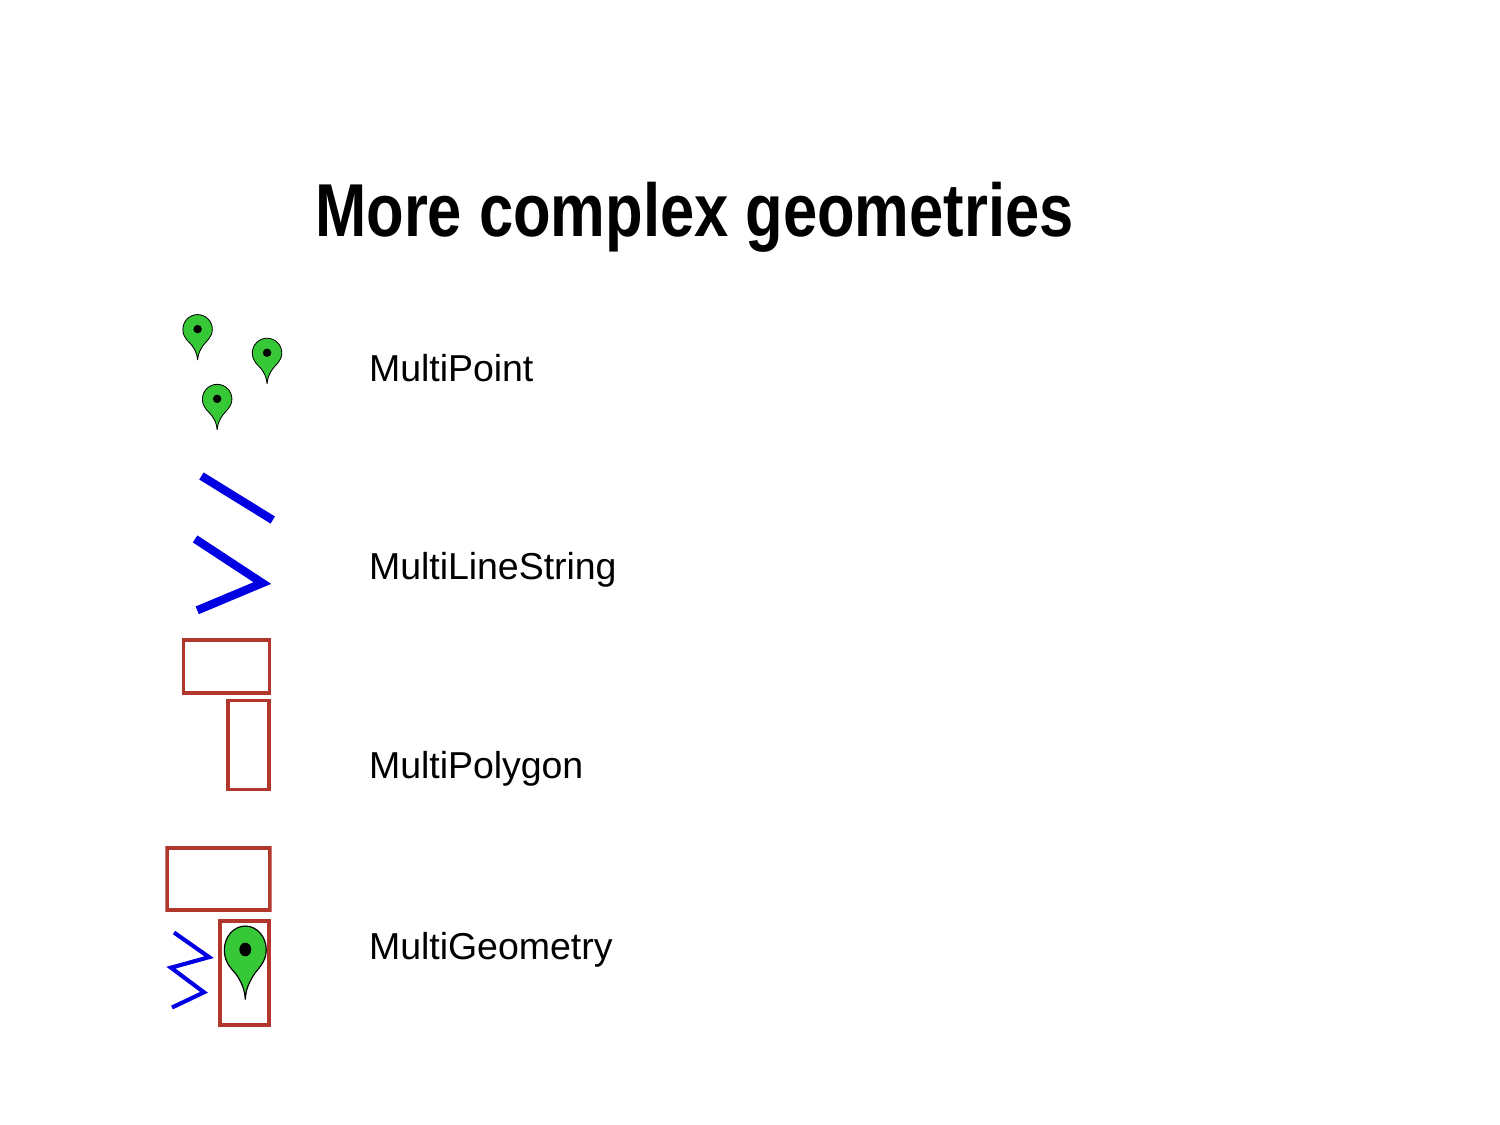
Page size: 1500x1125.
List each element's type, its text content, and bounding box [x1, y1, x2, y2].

picture [165, 845, 272, 1028]
title More complex geometries [181, 115, 1209, 304]
text_box MultiGeometry [354, 918, 778, 1004]
text_box MultiLineString [354, 538, 778, 589]
picture [184, 472, 284, 615]
picture [200, 382, 234, 432]
text_box MultiPolygon [354, 737, 778, 788]
picture [181, 637, 272, 792]
picture [181, 312, 215, 362]
text_box MultiPoint [354, 339, 778, 390]
picture [250, 336, 284, 385]
